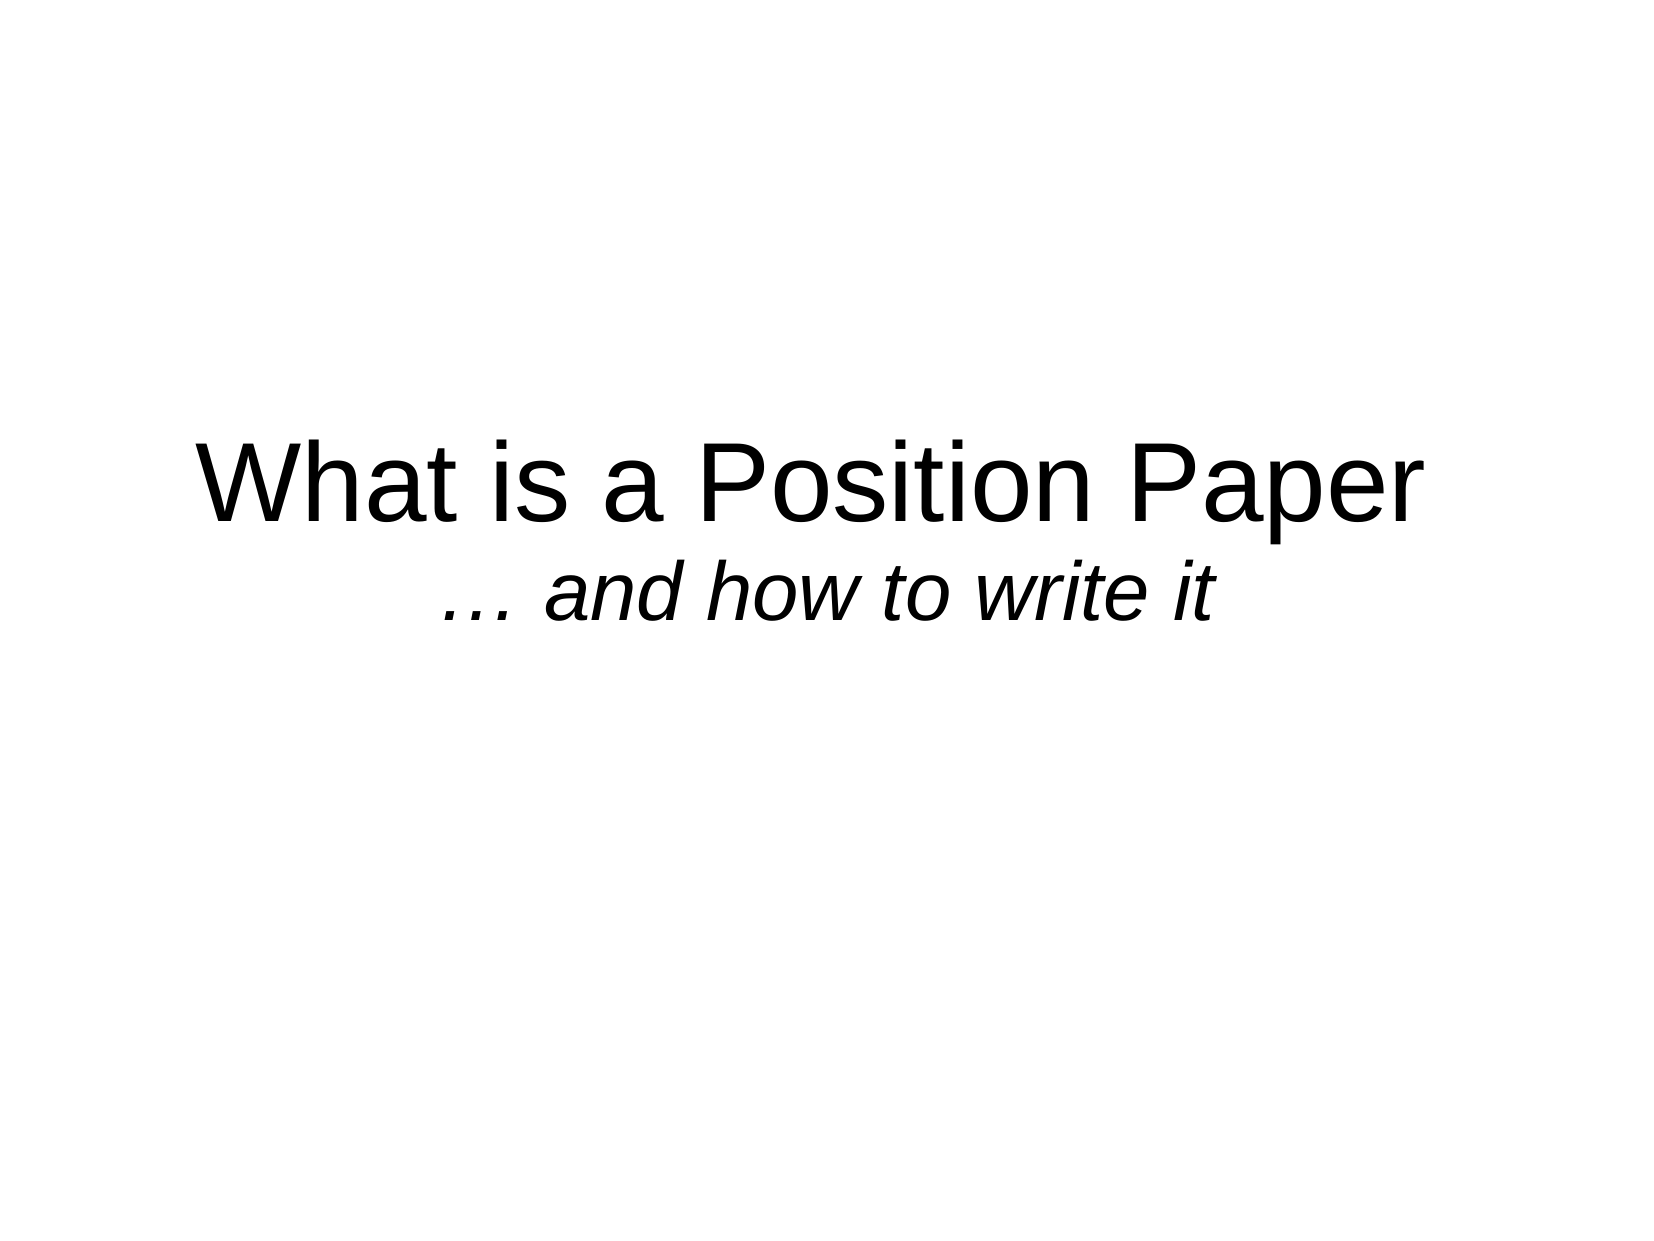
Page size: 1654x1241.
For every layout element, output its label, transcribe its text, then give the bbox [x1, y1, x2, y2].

subtitle What is a Position Paper … and how to write it [82, 49, 1571, 1010]
